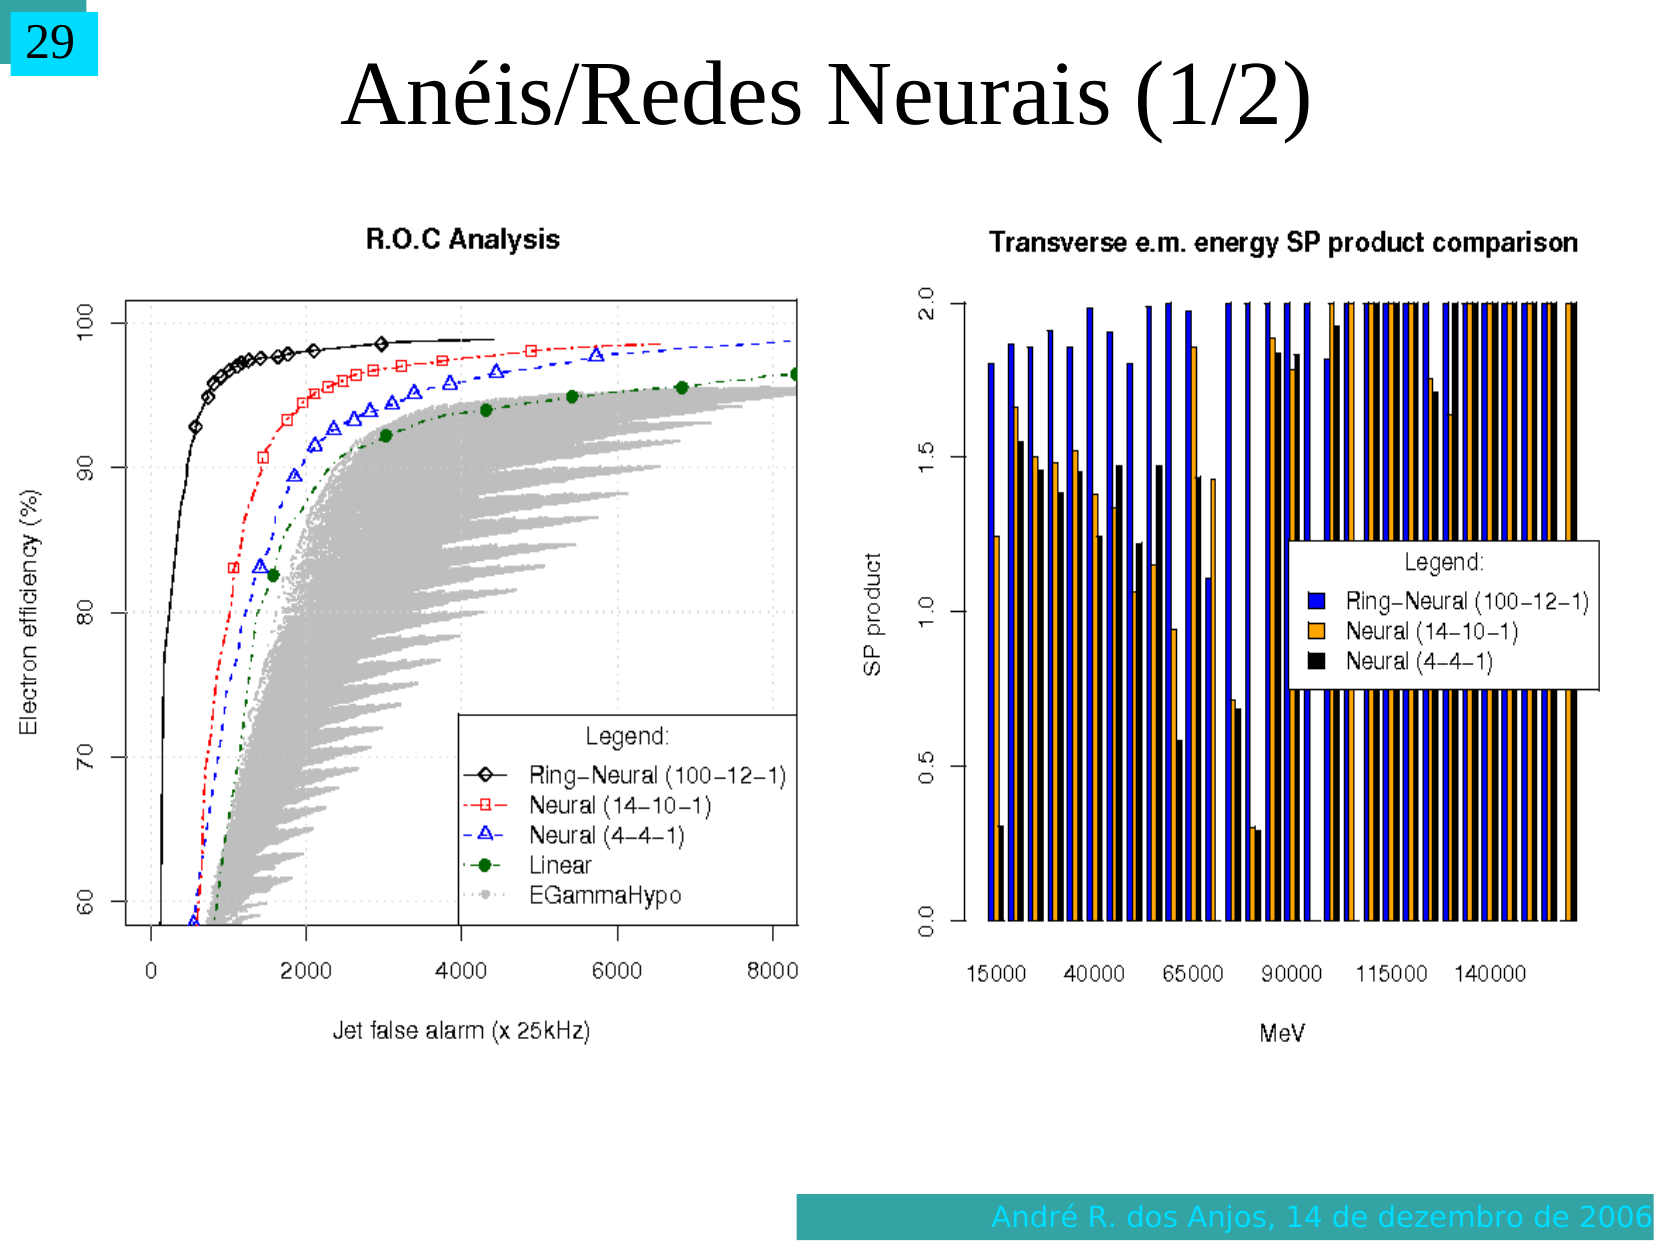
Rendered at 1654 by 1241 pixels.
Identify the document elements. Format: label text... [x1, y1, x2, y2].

picture [11, 177, 1654, 1081]
title Anéis/Redes Neurais (1/2) [121, 29, 1534, 158]
